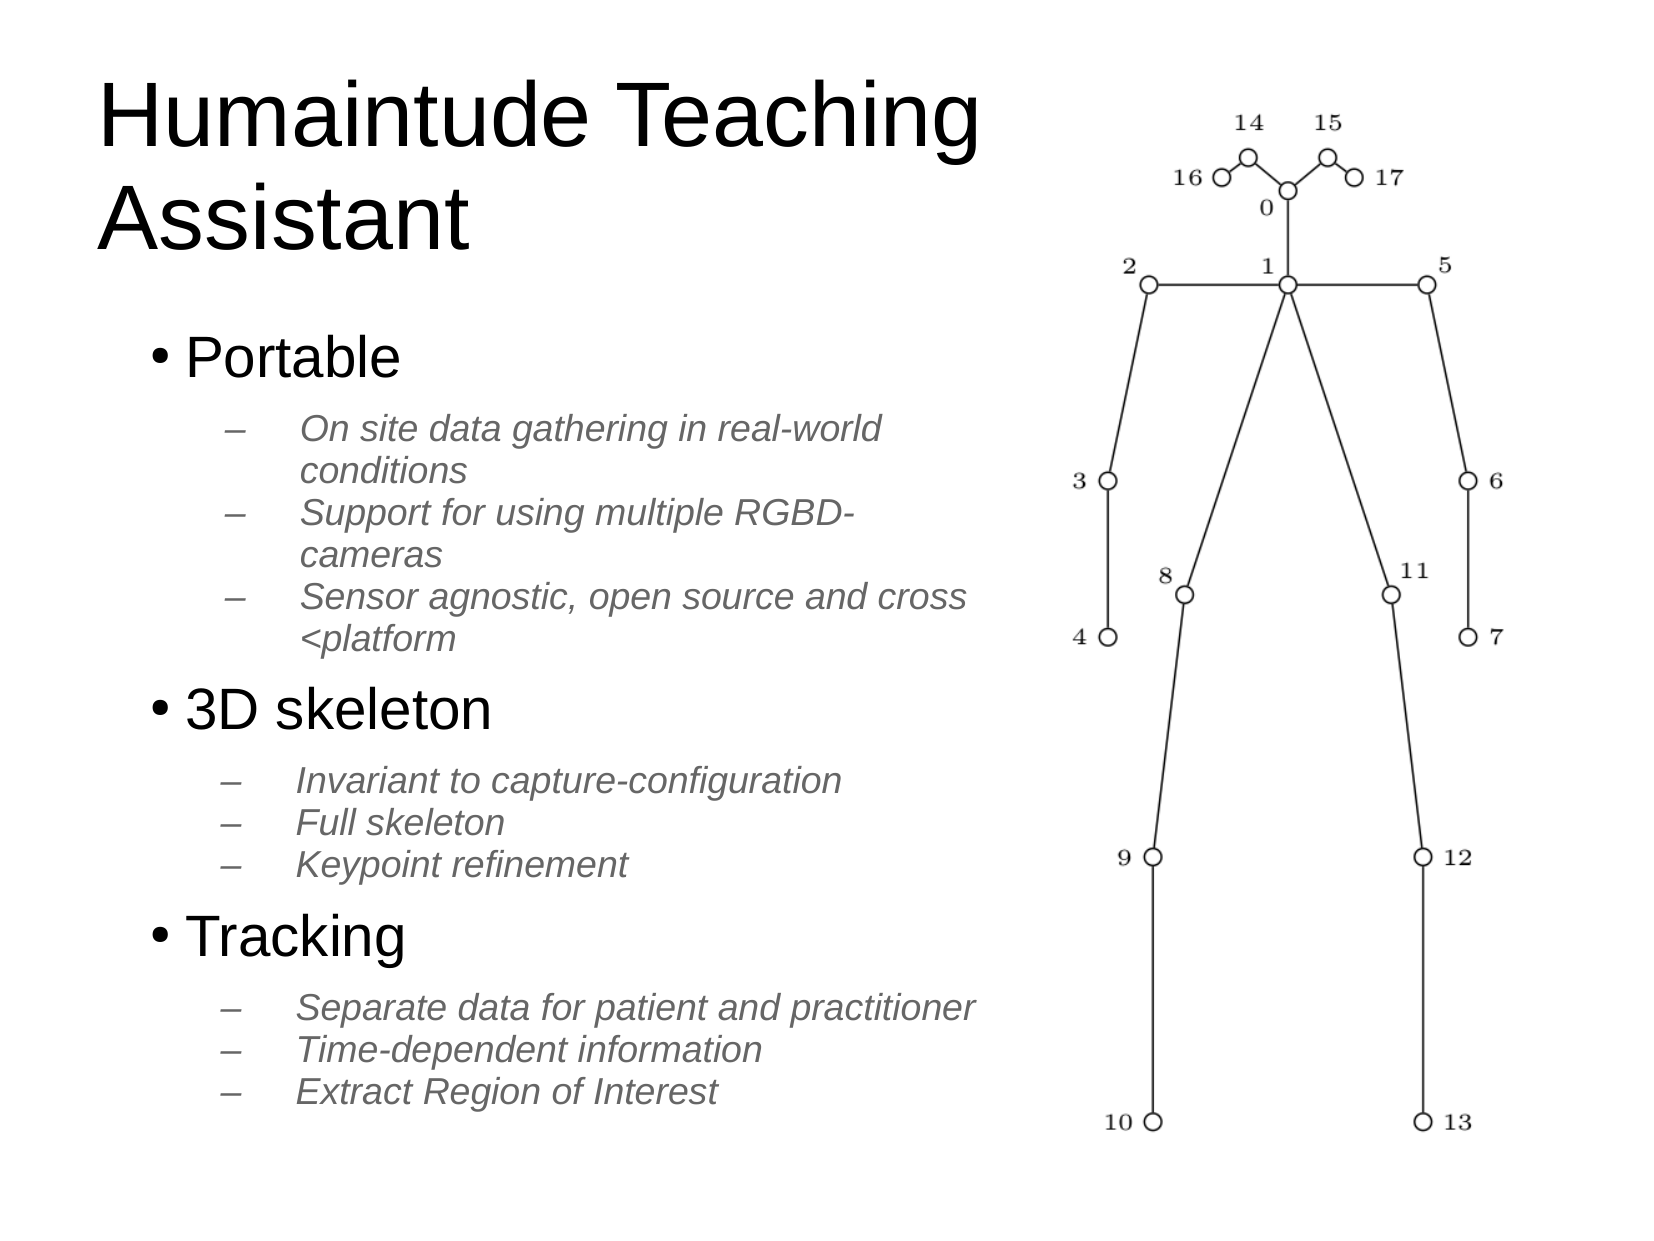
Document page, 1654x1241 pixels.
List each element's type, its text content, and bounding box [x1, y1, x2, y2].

text_box Portable – On site data gathering in real-world conditions – Support for using multiple RGBD- cameras – Sensor agnostic, open source and cross <platform 3D skeleton – Invariant to capture-configuration – Full skeleton – Keypoint refinement Tracking – Separate data for patient and practitioner – Time-dependent information – Extract Region of Interest [135, 307, 1006, 1111]
title Humaintude Teaching Assistant [97, 62, 1291, 271]
picture [1043, 89, 1531, 1166]
